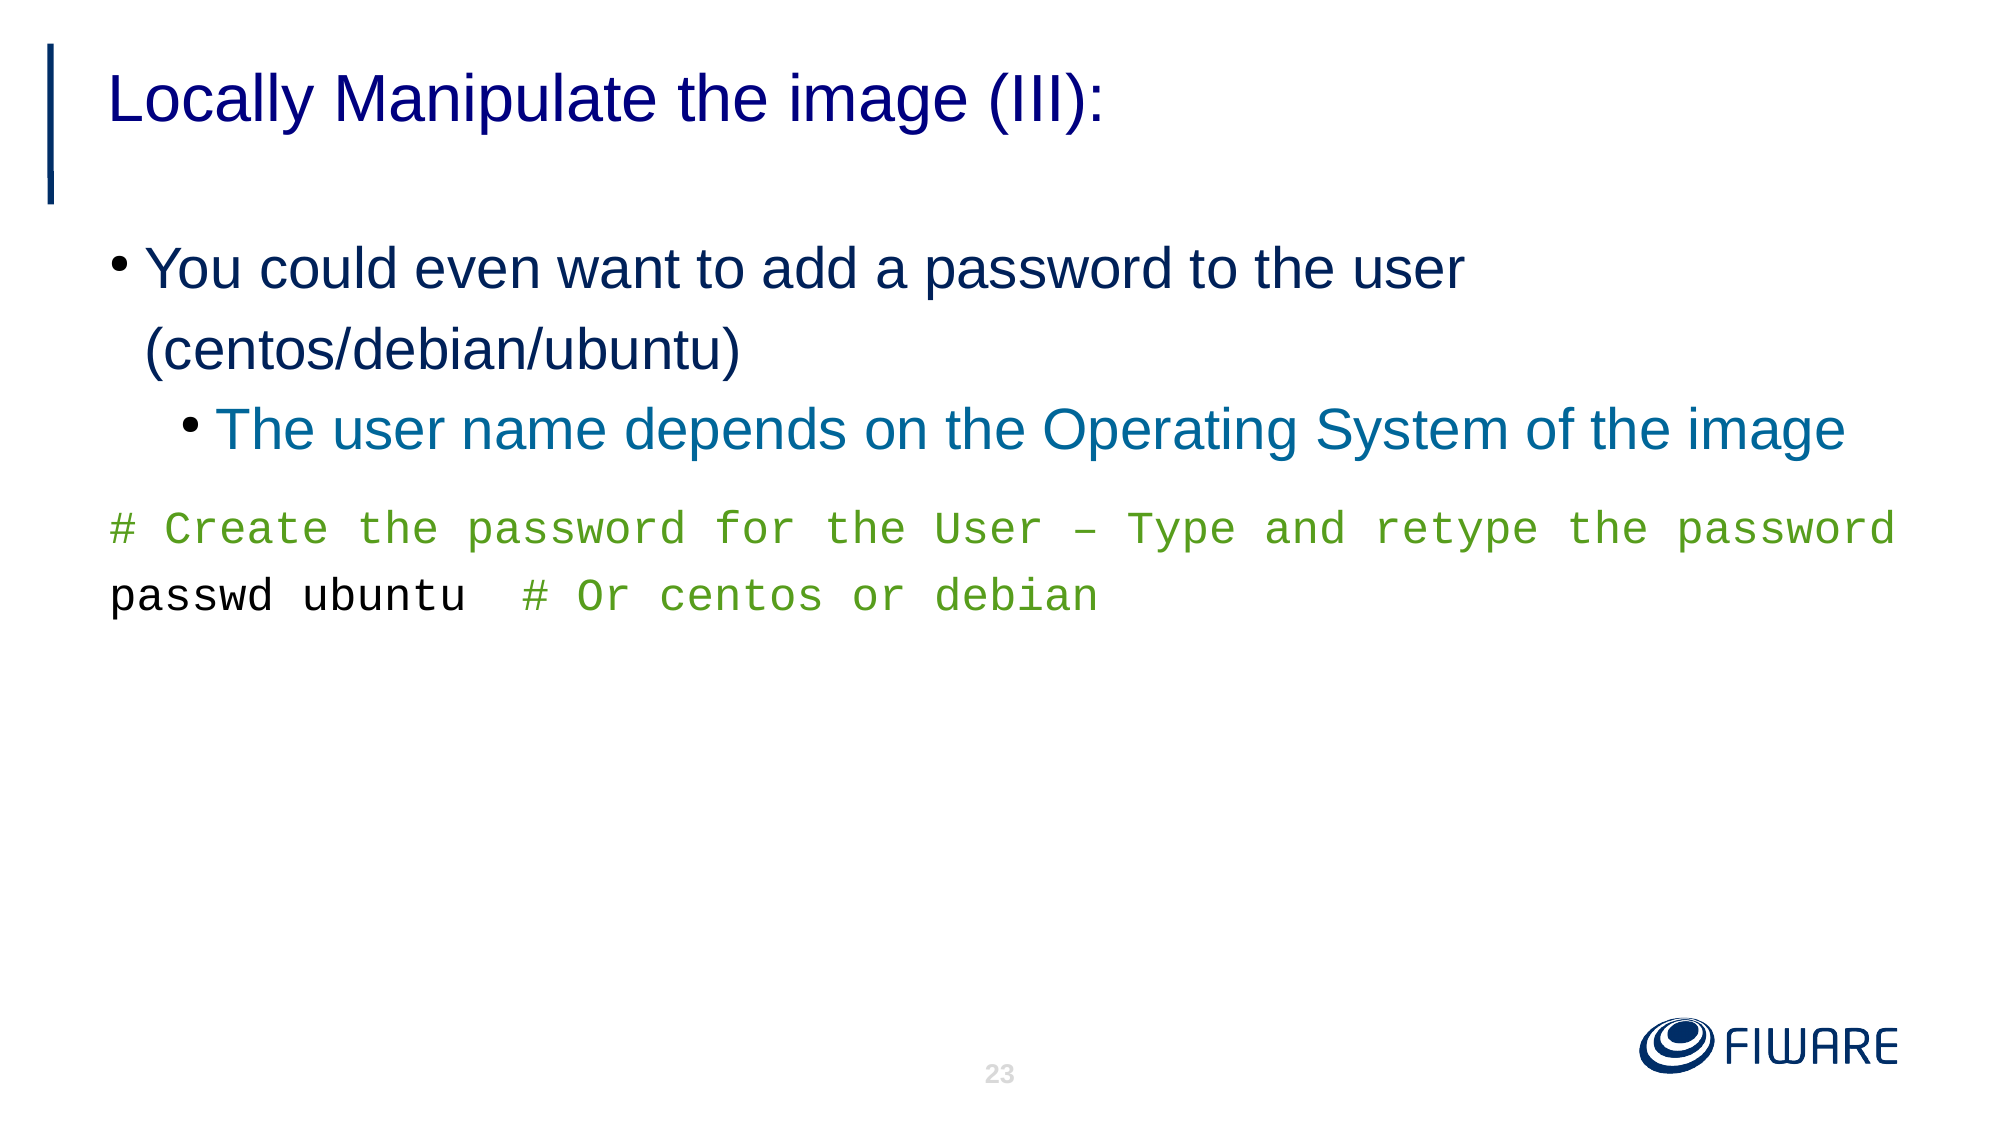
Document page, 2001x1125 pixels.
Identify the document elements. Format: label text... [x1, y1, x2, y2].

picture [1635, 1012, 1905, 1077]
slide_number <número> [887, 1042, 1113, 1103]
title Locally Manipulate the image (III): [92, 47, 1704, 142]
text_box # Create the password for the User – Type and retype the password passwd ubuntu # Or centos or debian [94, 490, 1920, 694]
text_box You could even want to add a password to the user (centos/debian/ubuntu) The user name depends on the Operating System of the image [94, 212, 1920, 469]
